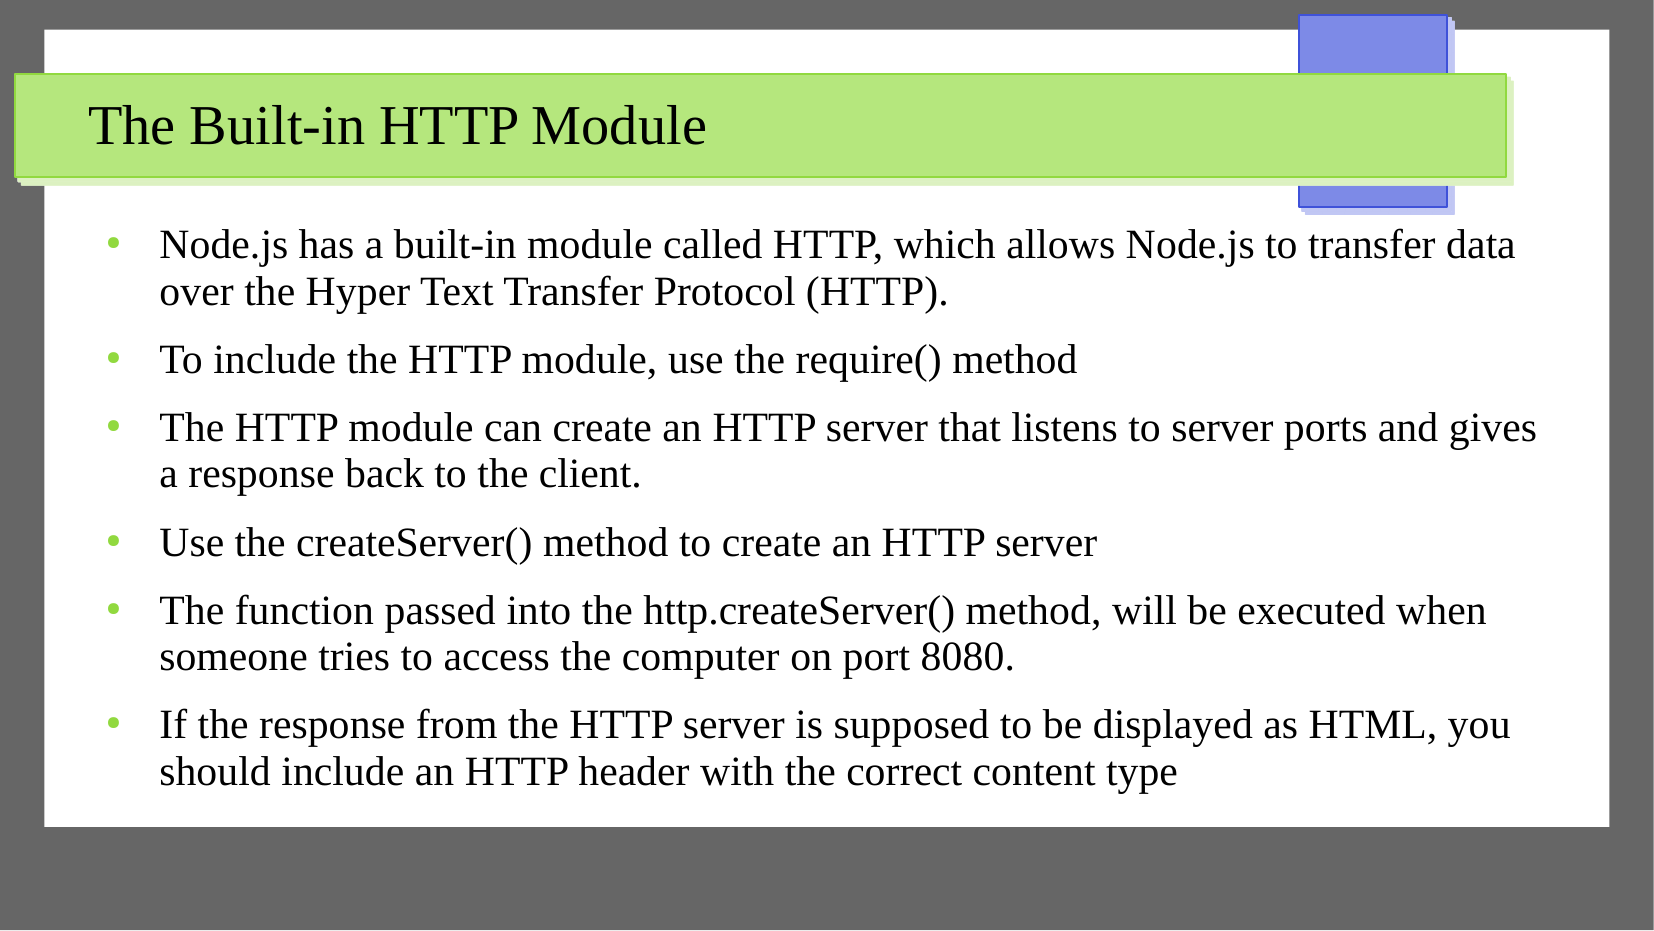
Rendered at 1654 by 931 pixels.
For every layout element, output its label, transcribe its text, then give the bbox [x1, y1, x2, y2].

list Node.js has a built-in module called HTTP, which allows Node.js to transfer data over the Hyper Text Transfer Protocol (HTTP). To include the HTTP module, use the require() method The HTTP module can create an HTTP server that listens to server ports and gives a response back to the client. Use the createServer() method to create an HTTP server The function passed into the http.createServer() method, will be executed when someone tries to access the computer on port 8080. If the response from the HTTP server is supposed to be displayed as HTML, you should include an HTTP header with the correct content type [88, 221, 1565, 813]
title The Built-in HTTP Module [88, 73, 1506, 178]
